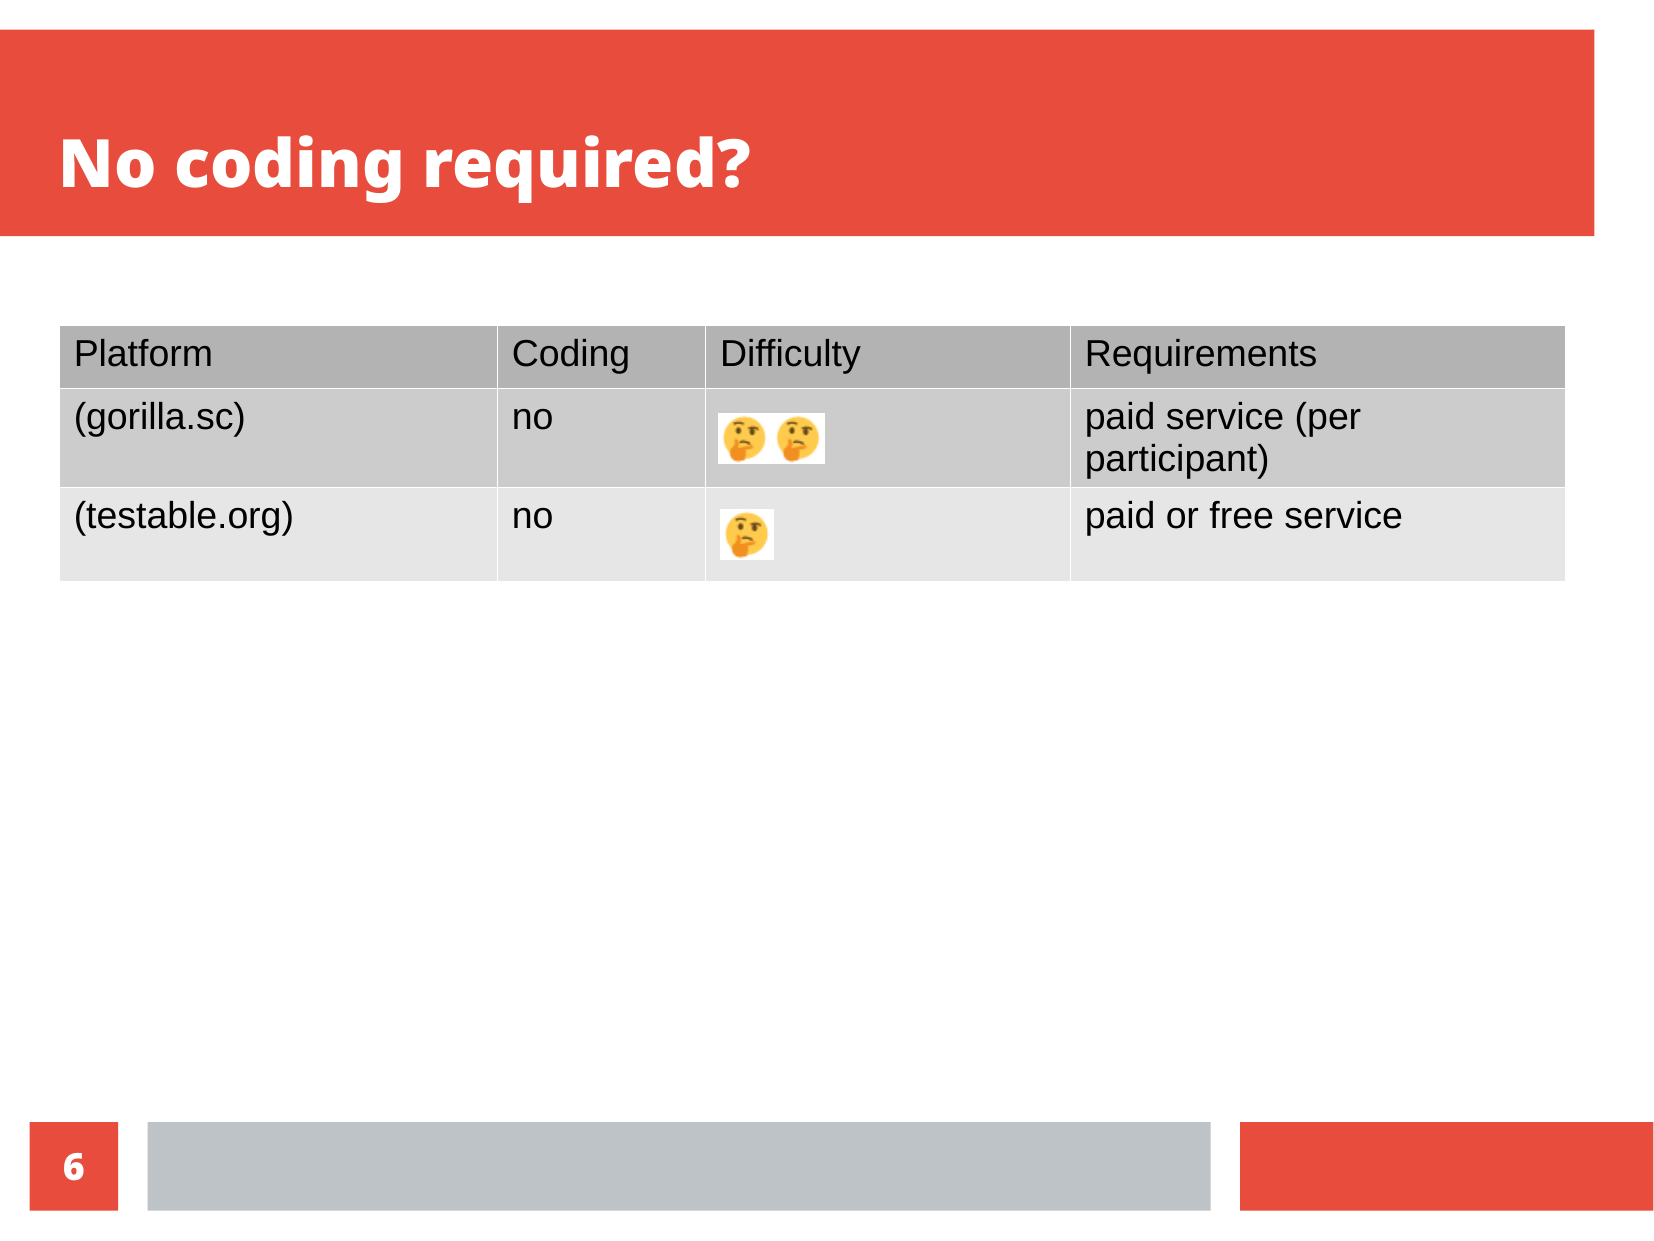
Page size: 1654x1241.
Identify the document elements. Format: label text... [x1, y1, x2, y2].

table_header Requirements [1071, 326, 1565, 388]
picture [720, 509, 774, 560]
title No coding required? [59, 59, 1595, 207]
table_cell paid or free service [1071, 488, 1565, 581]
table_header Coding [498, 326, 705, 388]
table_cell paid service (per participant) [1071, 389, 1565, 487]
table_cell [706, 389, 1070, 487]
picture [718, 413, 825, 464]
table_header Platform [60, 326, 497, 388]
table_cell no [498, 389, 705, 487]
table_cell (gorilla.sc) [60, 389, 497, 487]
table_header Difficulty [706, 326, 1070, 388]
table_cell [706, 488, 1070, 581]
table_cell no [498, 488, 705, 581]
table_cell (testable.org) [60, 488, 497, 581]
